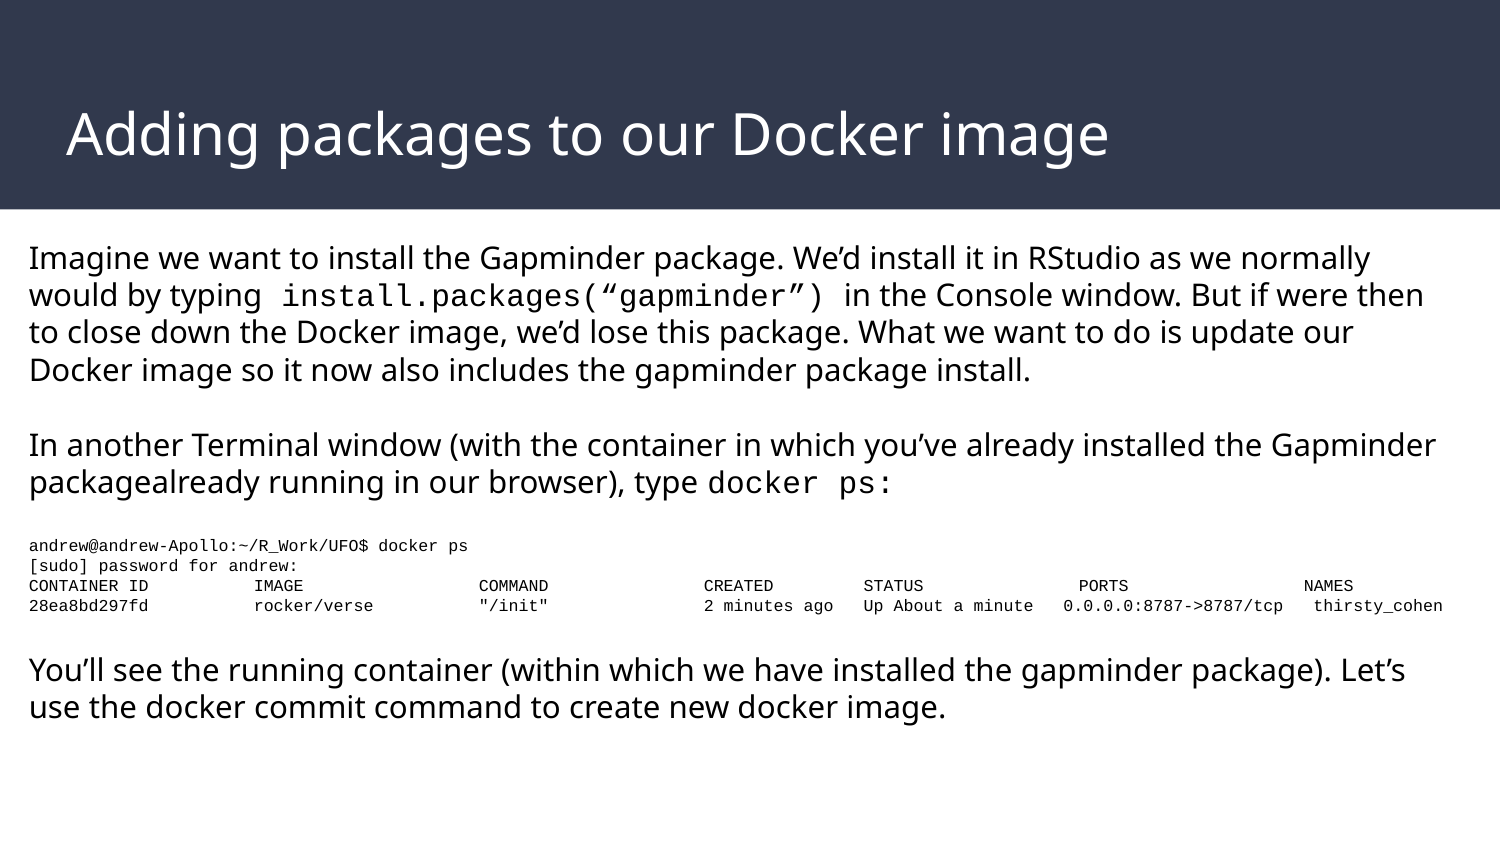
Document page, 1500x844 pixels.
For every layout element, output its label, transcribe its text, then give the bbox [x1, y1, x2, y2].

title Adding packages to our Docker image [51, 82, 1449, 185]
text_box Imagine we want to install the Gapminder package. We’d install it in RStudio as we normally would by typing install.packages(“gapminder”) in the Console window. But if were then to close down the Docker image, we’d lose this package. What we want to do is update our Docker image so it now also includes the gapminder package install. In another Terminal window (with the container in which you’ve already installed the Gapminder packagealready running in our browser), type docker ps: andrew@andrew-Apollo:~/R_Work/UFO$ docker ps [sudo] password for andrew: CONTAINER ID IMAGE COMMAND CREATED STATUS PORTS NAMES 28ea8bd297fd rocker/verse "/init" 2 minutes ago Up About a minute 0.0.0.0:8787->8787/tcp thirsty_cohen You’ll see the running container (within which we have installed the gapminder package). Let’s use the docker commit command to create new docker image. [13, 222, 1474, 801]
